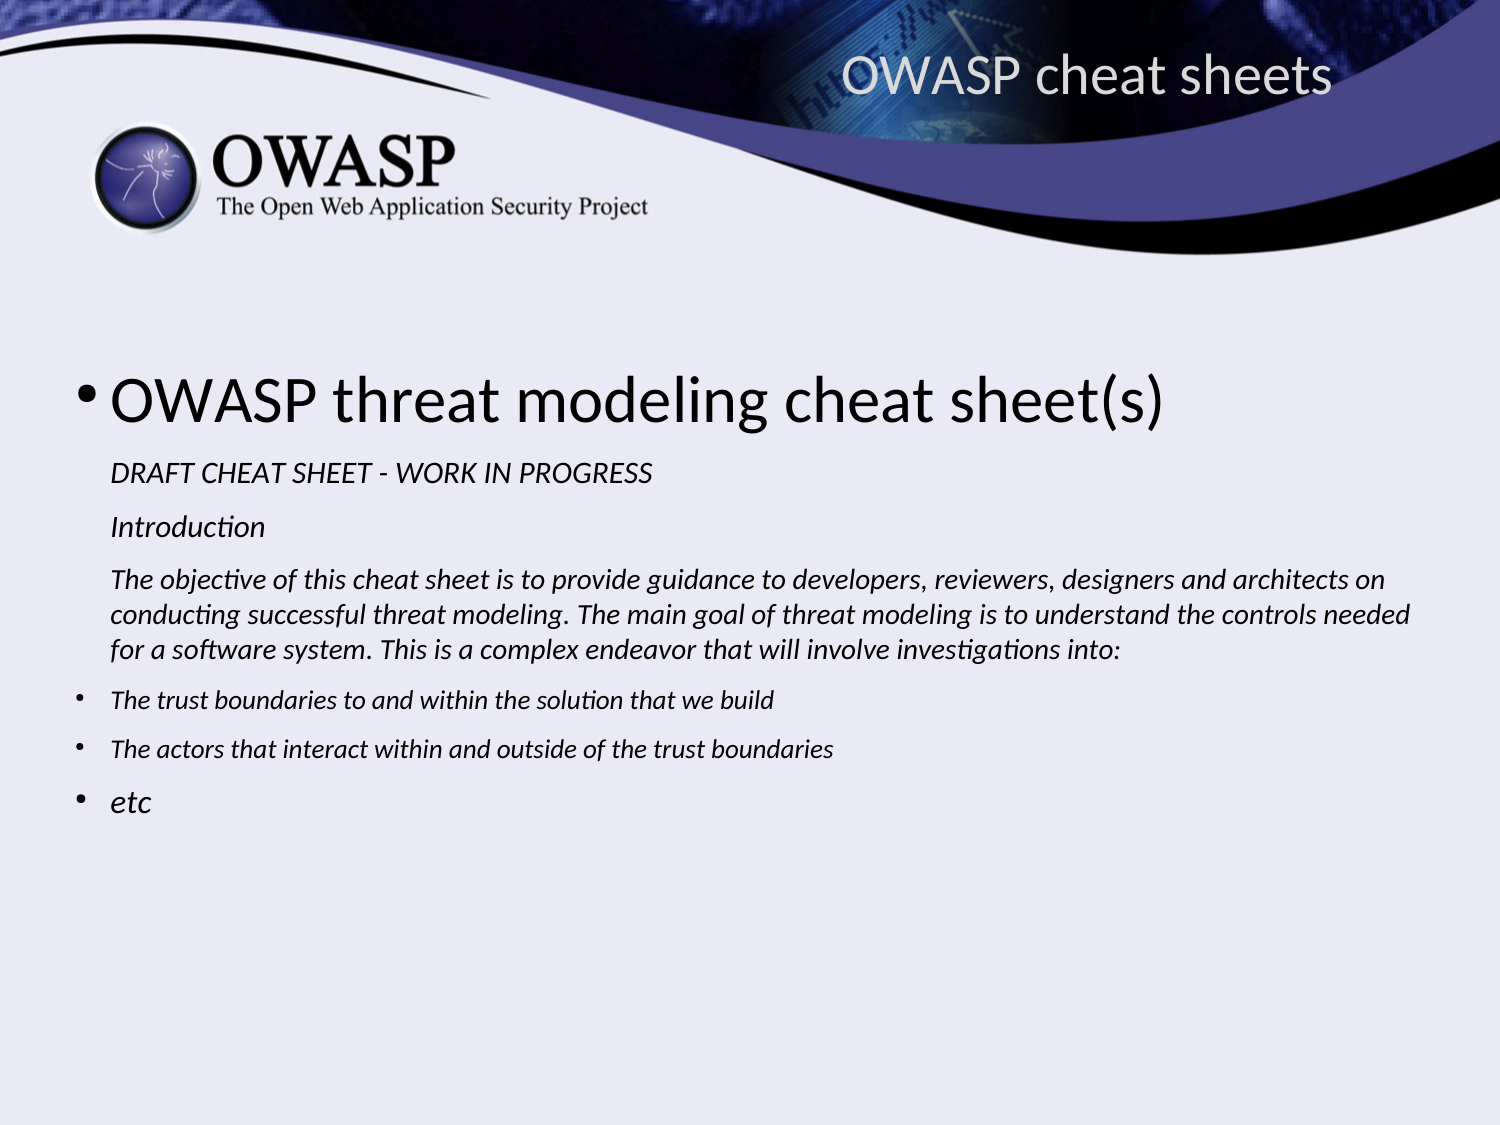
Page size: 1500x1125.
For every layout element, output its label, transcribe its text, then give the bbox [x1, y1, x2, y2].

picture [0, 0, 1500, 1125]
title OWASP cheat sheets [699, 0, 1476, 149]
subtitle OWASP threat modeling cheat sheet(s) DRAFT CHEAT SHEET - WORK IN PROGRESS Introduction The objective of this cheat sheet is to provide guidance to developers, reviewers, designers and architects on conducting successful threat modeling. The main goal of threat modeling is to understand the controls needed for a software system. This is a complex endeavor that will involve investigations into: The trust boundaries to and within the solution that we build The actors that interact within and outside of the trust boundaries etc [75, 258, 1426, 1014]
